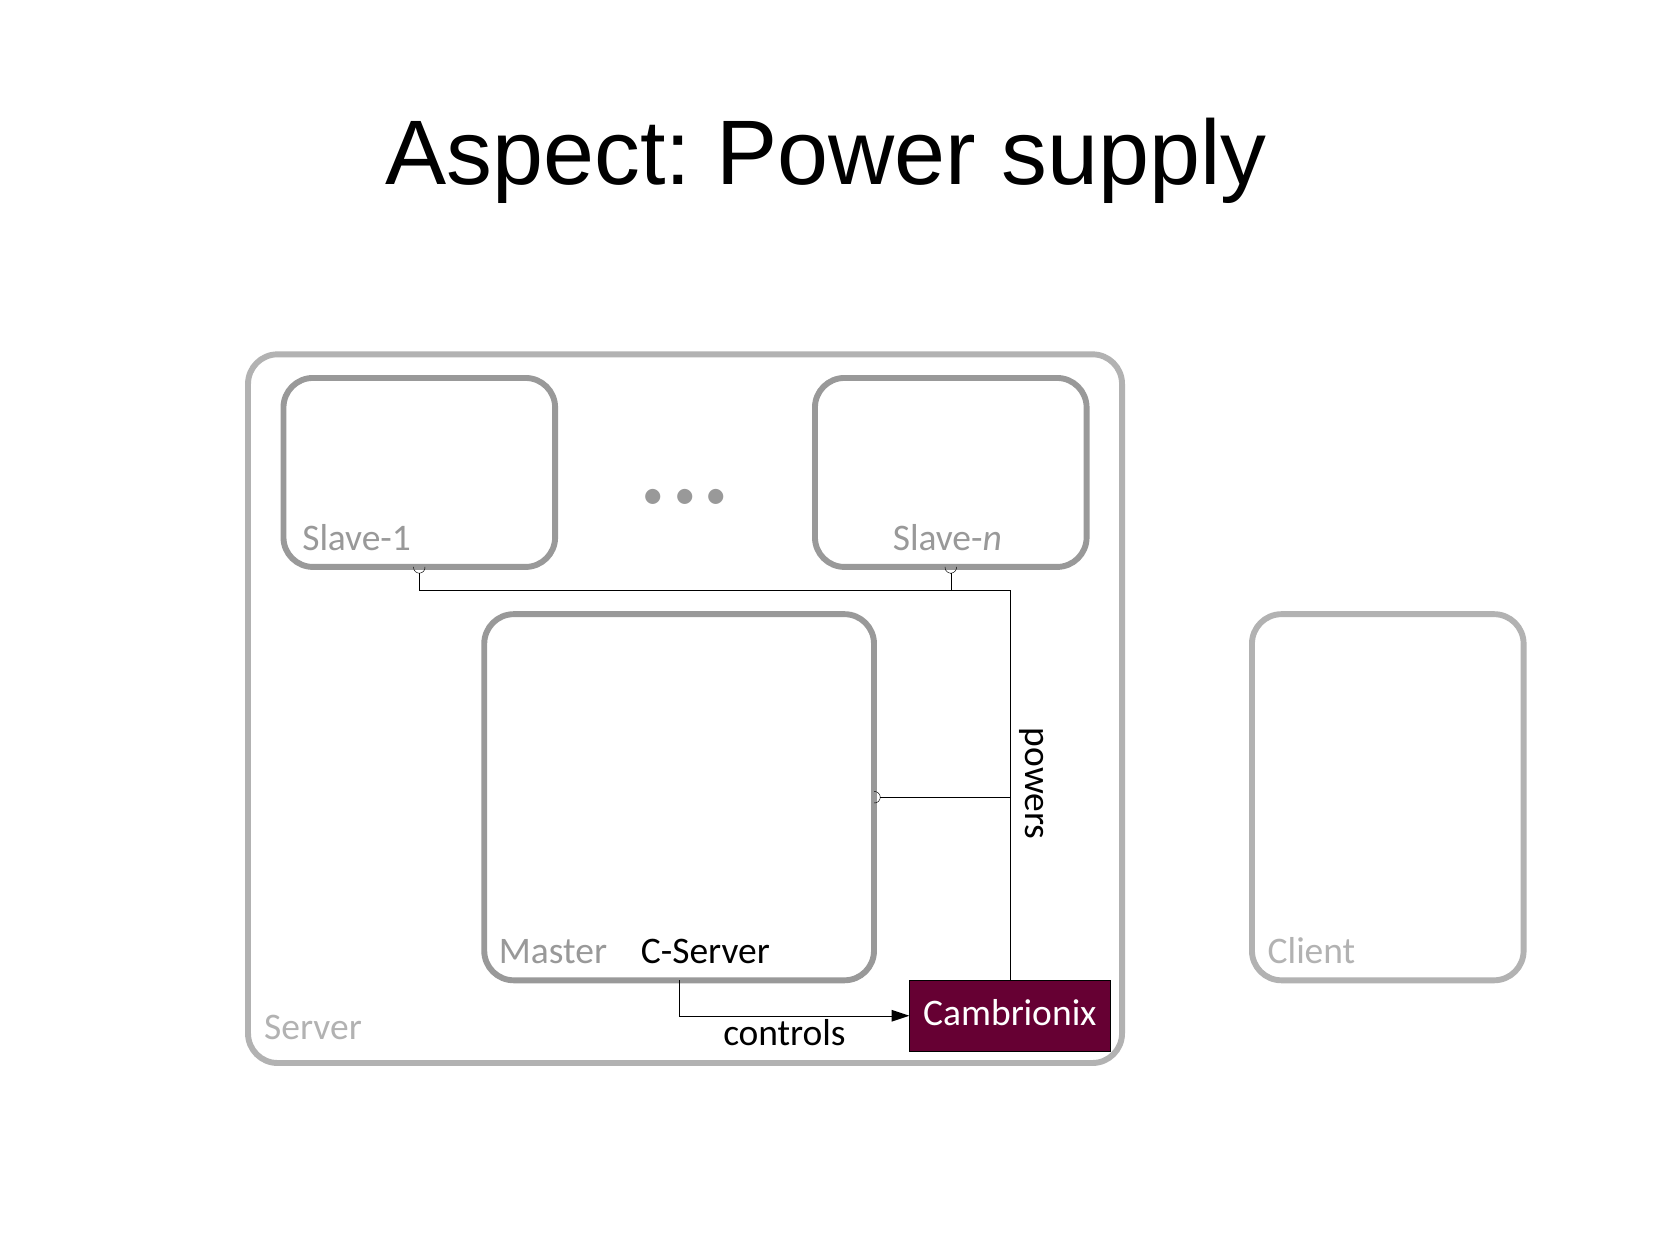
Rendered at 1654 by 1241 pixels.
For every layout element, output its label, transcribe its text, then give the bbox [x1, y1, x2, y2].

text_box Cambrionix [909, 980, 1111, 1052]
text_box controls [708, 1009, 861, 1063]
text_box C-Server [625, 927, 785, 981]
text_box powers [1008, 712, 1061, 854]
title Aspect: Power supply [82, 49, 1571, 257]
